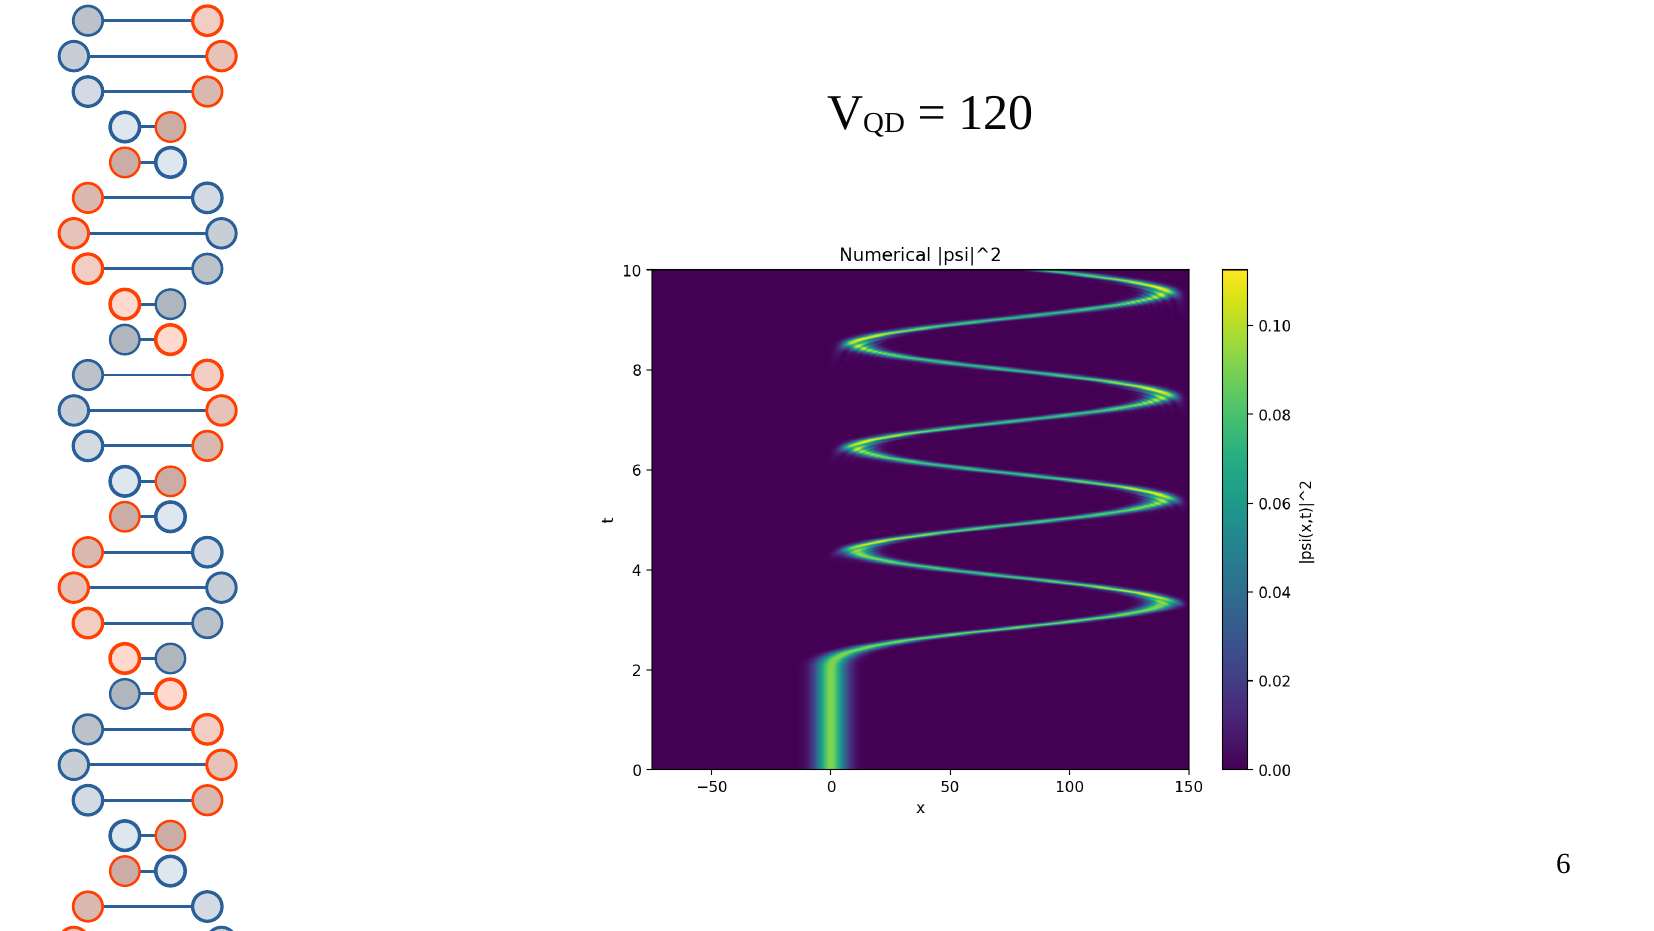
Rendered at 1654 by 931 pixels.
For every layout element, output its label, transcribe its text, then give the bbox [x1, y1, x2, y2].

title VQD = 120 [265, 35, 1595, 189]
picture [590, 236, 1323, 827]
